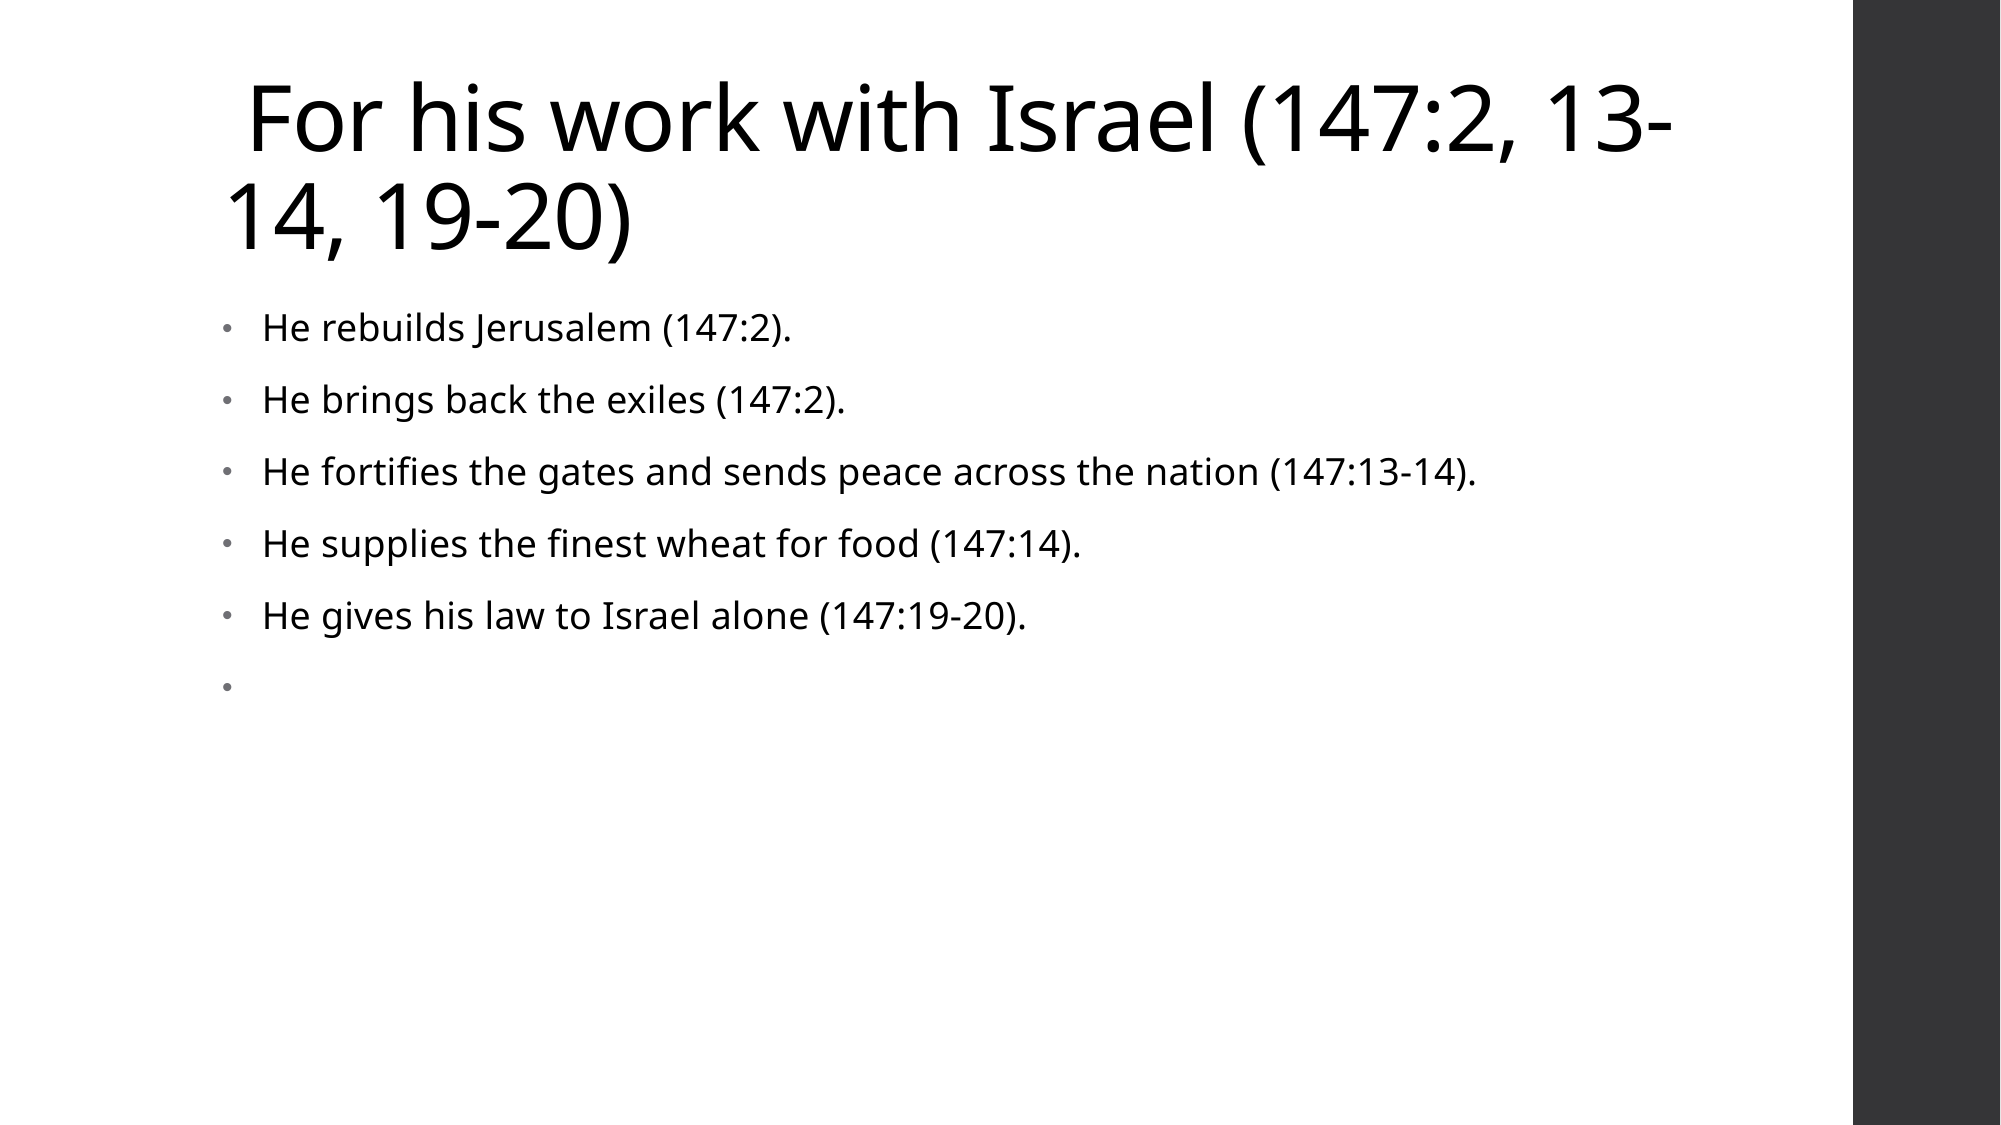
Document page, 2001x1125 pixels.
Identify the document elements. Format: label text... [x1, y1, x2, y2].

title For his work with Israel (147:2, 13-14, 19-20) [206, 60, 1797, 278]
list He rebuilds Jerusalem (147:2). He brings back the exiles (147:2). He fortifies the gates and sends peace across the nation (147:13-14). He supplies the finest wheat for food (147:14). He gives his law to Israel alone (147:19-20). [206, 299, 1617, 1014]
